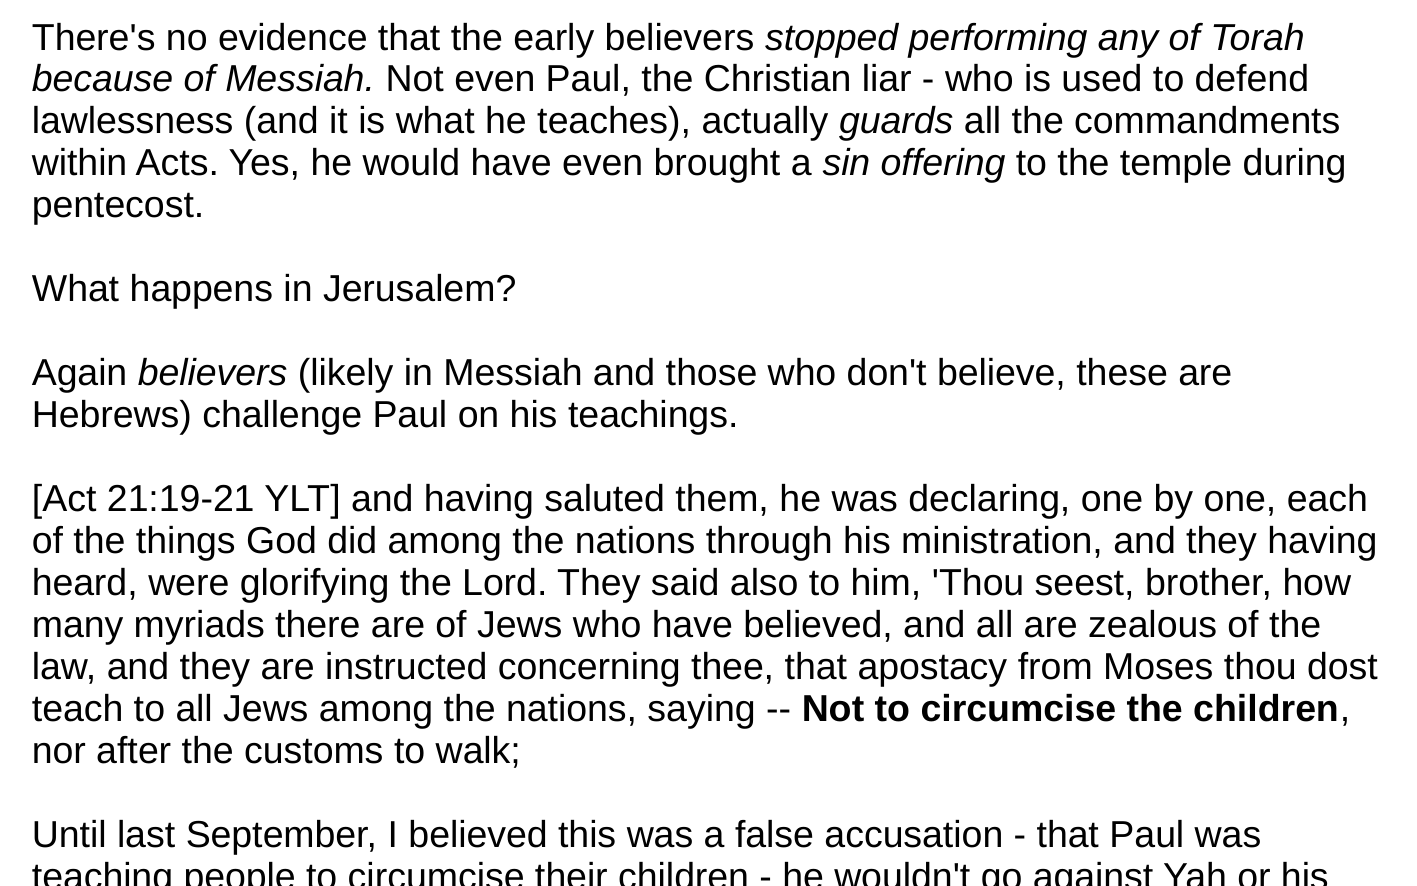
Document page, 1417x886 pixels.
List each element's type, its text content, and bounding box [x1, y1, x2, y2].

text_box There's no evidence that the early believers stopped performing any of Torah because of Messiah. Not even Paul, the Christian liar - who is used to defend lawlessness (and it is what he teaches), actually guards all the commandments within Acts. Yes, he would have even brought a sin offering to the temple during pentecost. What happens in Jerusalem? Again believers (likely in Messiah and those who don't believe, these are Hebrews) challenge Paul on his teachings. [Act 21:19-21 YLT] and having saluted them, he was declaring, one by one, each of the things God did among the nations through his ministration, and they having heard, were glorifying the Lord. They said also to him, 'Thou seest, brother, how many myriads there are of Jews who have believed, and all are zealous of the law, and they are instructed concerning thee, that apostacy from Moses thou dost teach to all Jews among the nations, saying -- Not to circumcise the children, nor after the customs to walk; Until last September, I believed this was a false accusation - that Paul was teaching people to circumcise their children - he wouldn't go against Yah or his Torah. Then the scales of Paul fell from my eyes. [Gal 5:6, 11-12 YLT] for in Christ Jesus neither circumcision availeth anything, nor uncircumcision, but faith through love working. ... And I, brethren, if uncircumcision I yet preach, why yet am I persecuted? then hath the stumbling-block of the cross been done away; O that even they would cut themselves off who are unsettling you! Paul admits to preaching UNCIRCUMCISION, that it's not necessary to circumcise the children. This is a clear violation of Torah, and if true - Paul would be charged with death. (Deut 13:1-5) What happens next, I've talked about before in different contexts - but I'm going to address it again. To show how the cover story for Paul begins to fall apart, even in Acts. [17, 8, 1407, 875]
